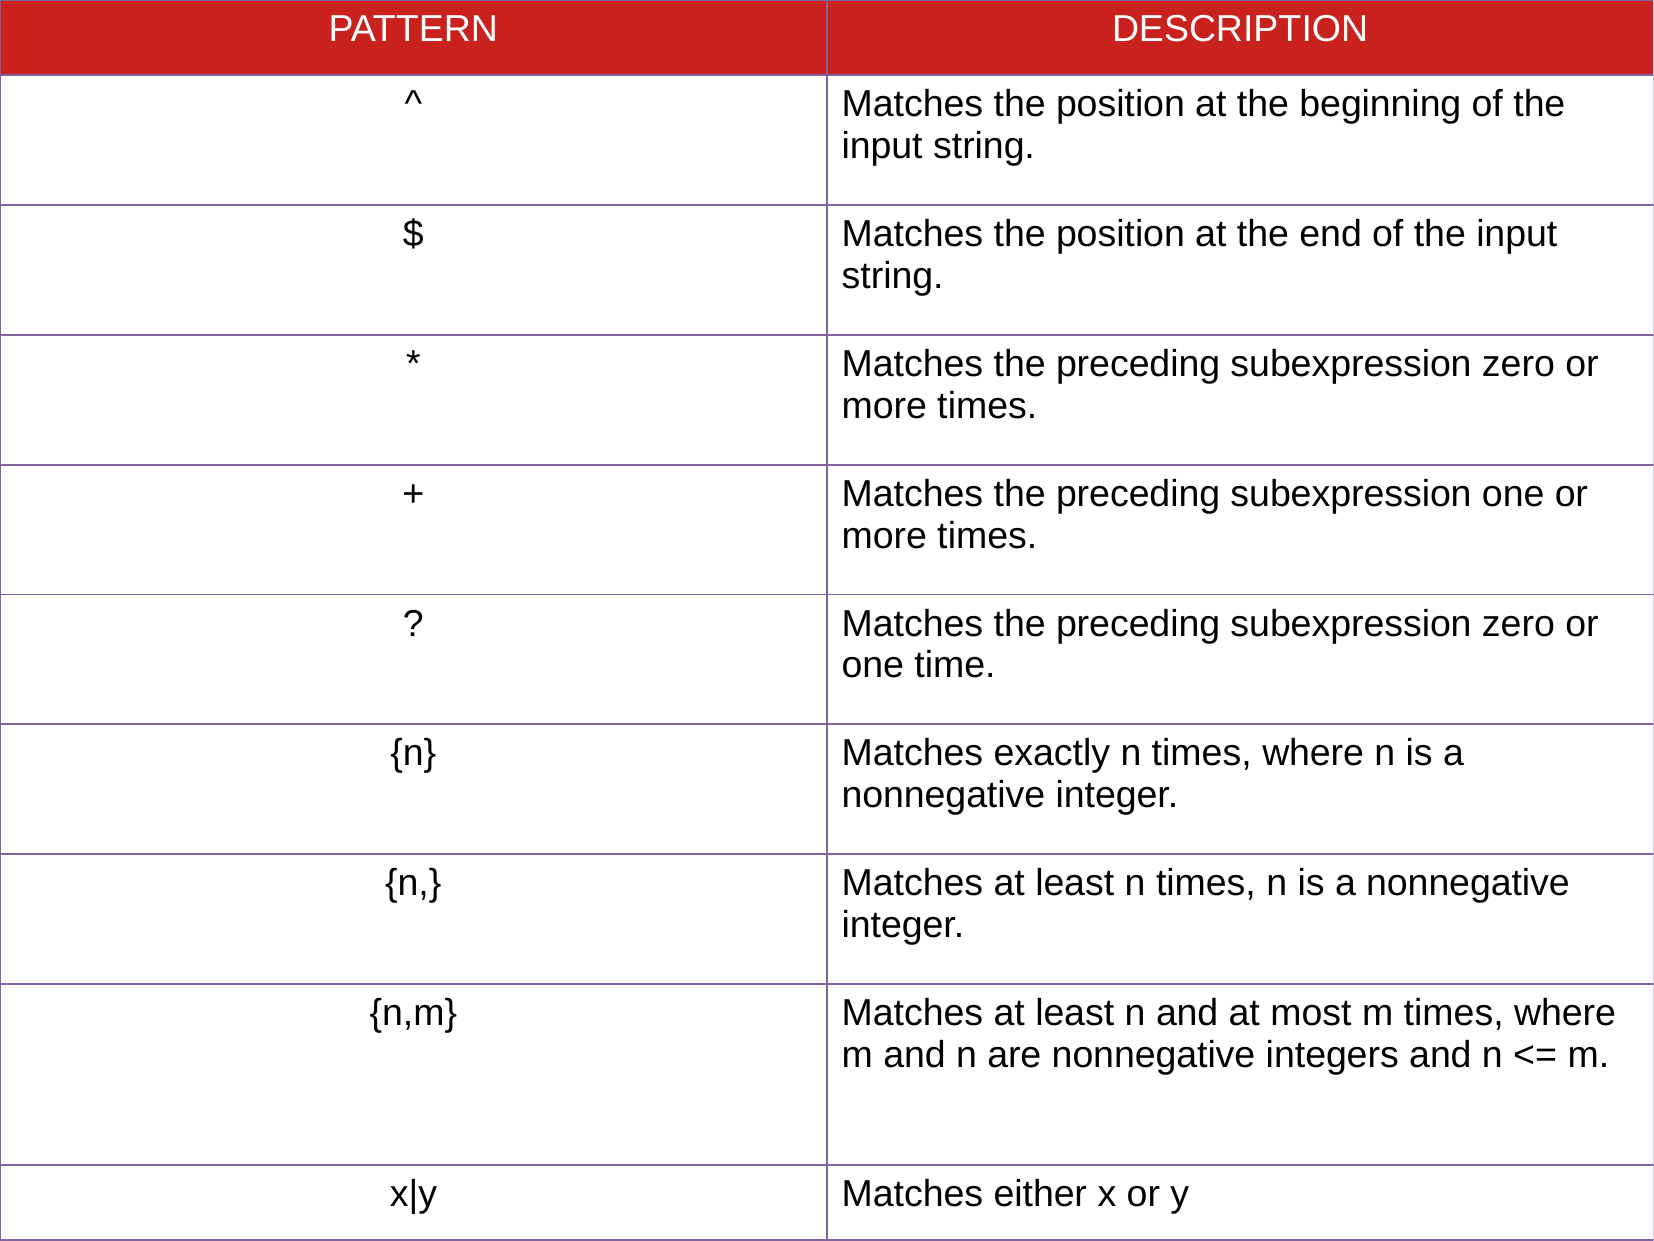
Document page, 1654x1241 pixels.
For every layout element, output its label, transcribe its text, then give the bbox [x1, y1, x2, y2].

table_cell $ [1, 206, 826, 334]
table_cell Matches the preceding subexpression one or more times. [828, 466, 1653, 594]
table_cell Matches the position at the beginning of the input string. [828, 76, 1653, 204]
table_cell ? [1, 595, 826, 723]
table_cell Matches the preceding subexpression zero or one time. [828, 595, 1653, 723]
table_cell Matches the preceding subexpression zero or more times. [828, 336, 1653, 464]
table_cell Matches the position at the end of the input string. [828, 206, 1653, 334]
table_cell ^ [1, 76, 826, 204]
table_cell Matches at least n times, n is a nonnegative integer. [828, 855, 1653, 983]
table_cell Matches at least n and at most m times, where m and n are nonnegative integers and n <= m. [828, 985, 1653, 1164]
table_header PATTERN [1, 1, 826, 74]
table_cell {n} [1, 725, 826, 853]
table_cell * [1, 336, 826, 464]
table_header DESCRIPTION [828, 1, 1653, 74]
table_cell x|y [1, 1166, 826, 1239]
table_cell Matches either x or y [828, 1166, 1653, 1239]
table_cell + [1, 466, 826, 594]
table_cell Matches exactly n times, where n is a nonnegative integer. [828, 725, 1653, 853]
table_cell {n,m} [1, 985, 826, 1164]
table_cell {n,} [1, 855, 826, 983]
